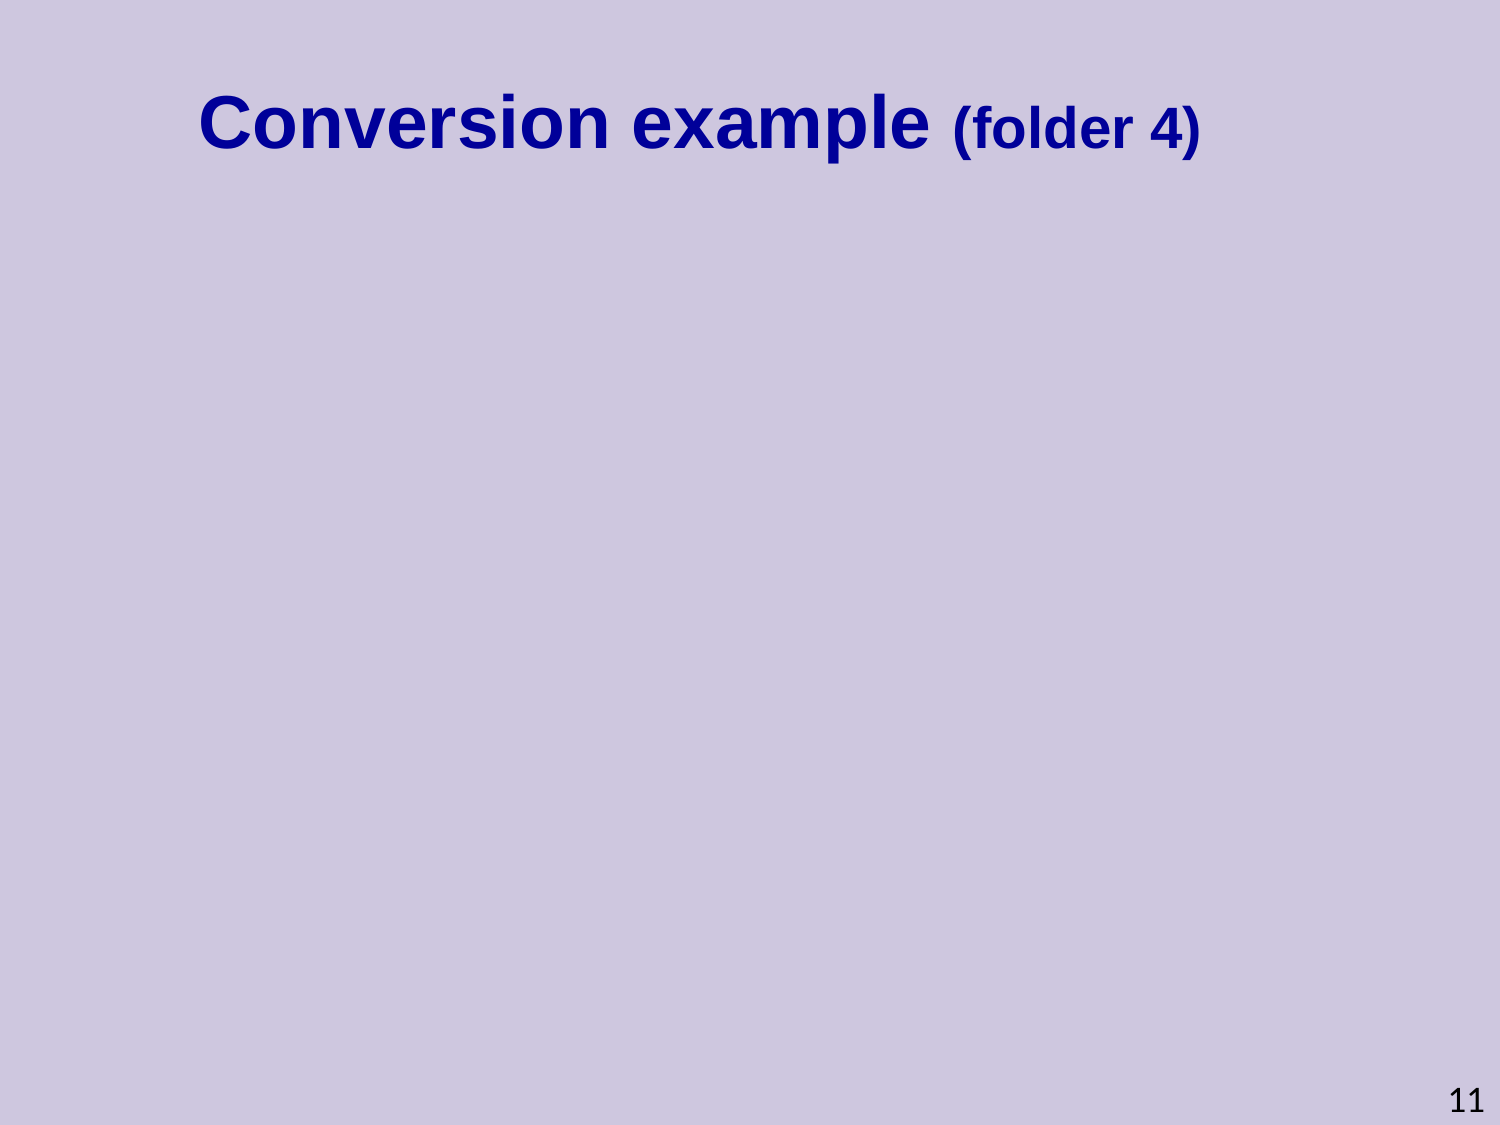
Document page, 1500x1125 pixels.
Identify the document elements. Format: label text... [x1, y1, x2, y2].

text_box <number> [1428, 1069, 1500, 1125]
title Conversion example (folder 4) [198, 32, 1468, 206]
